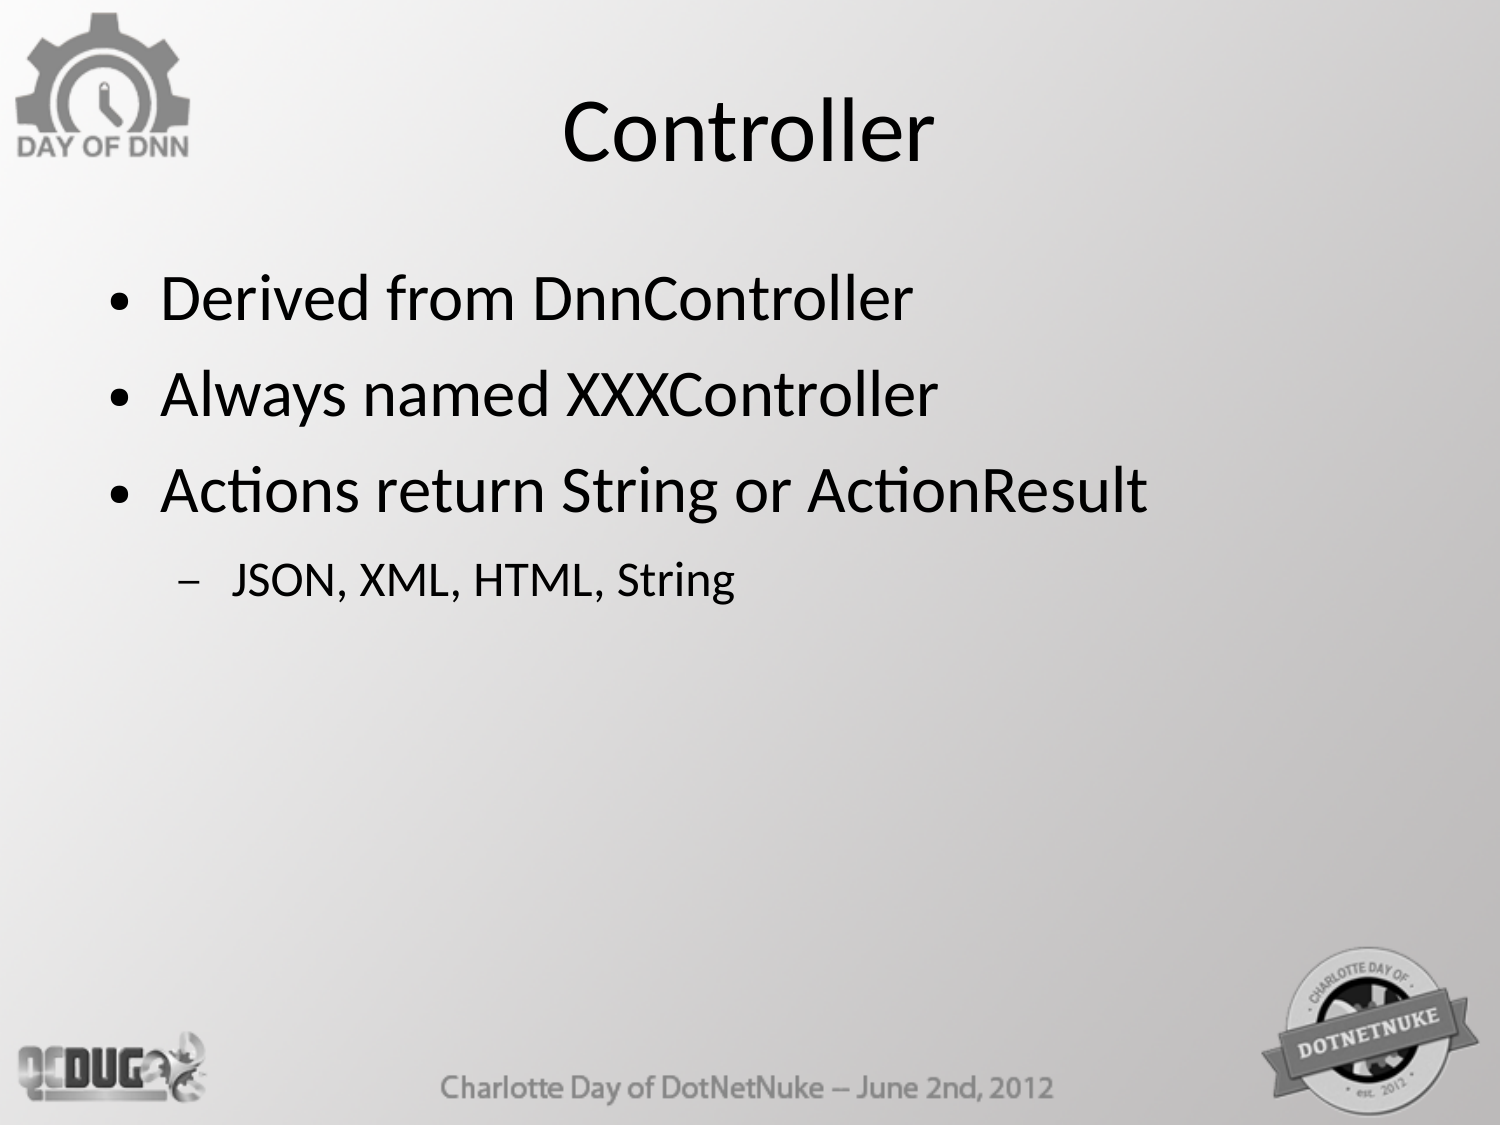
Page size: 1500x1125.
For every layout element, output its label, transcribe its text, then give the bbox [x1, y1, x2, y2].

title Controller [75, 45, 1425, 233]
list Derived from DnnController Always named XXXController Actions return String or ActionResult JSON, XML, HTML, String [75, 262, 1425, 1005]
picture [0, 0, 1500, 1125]
